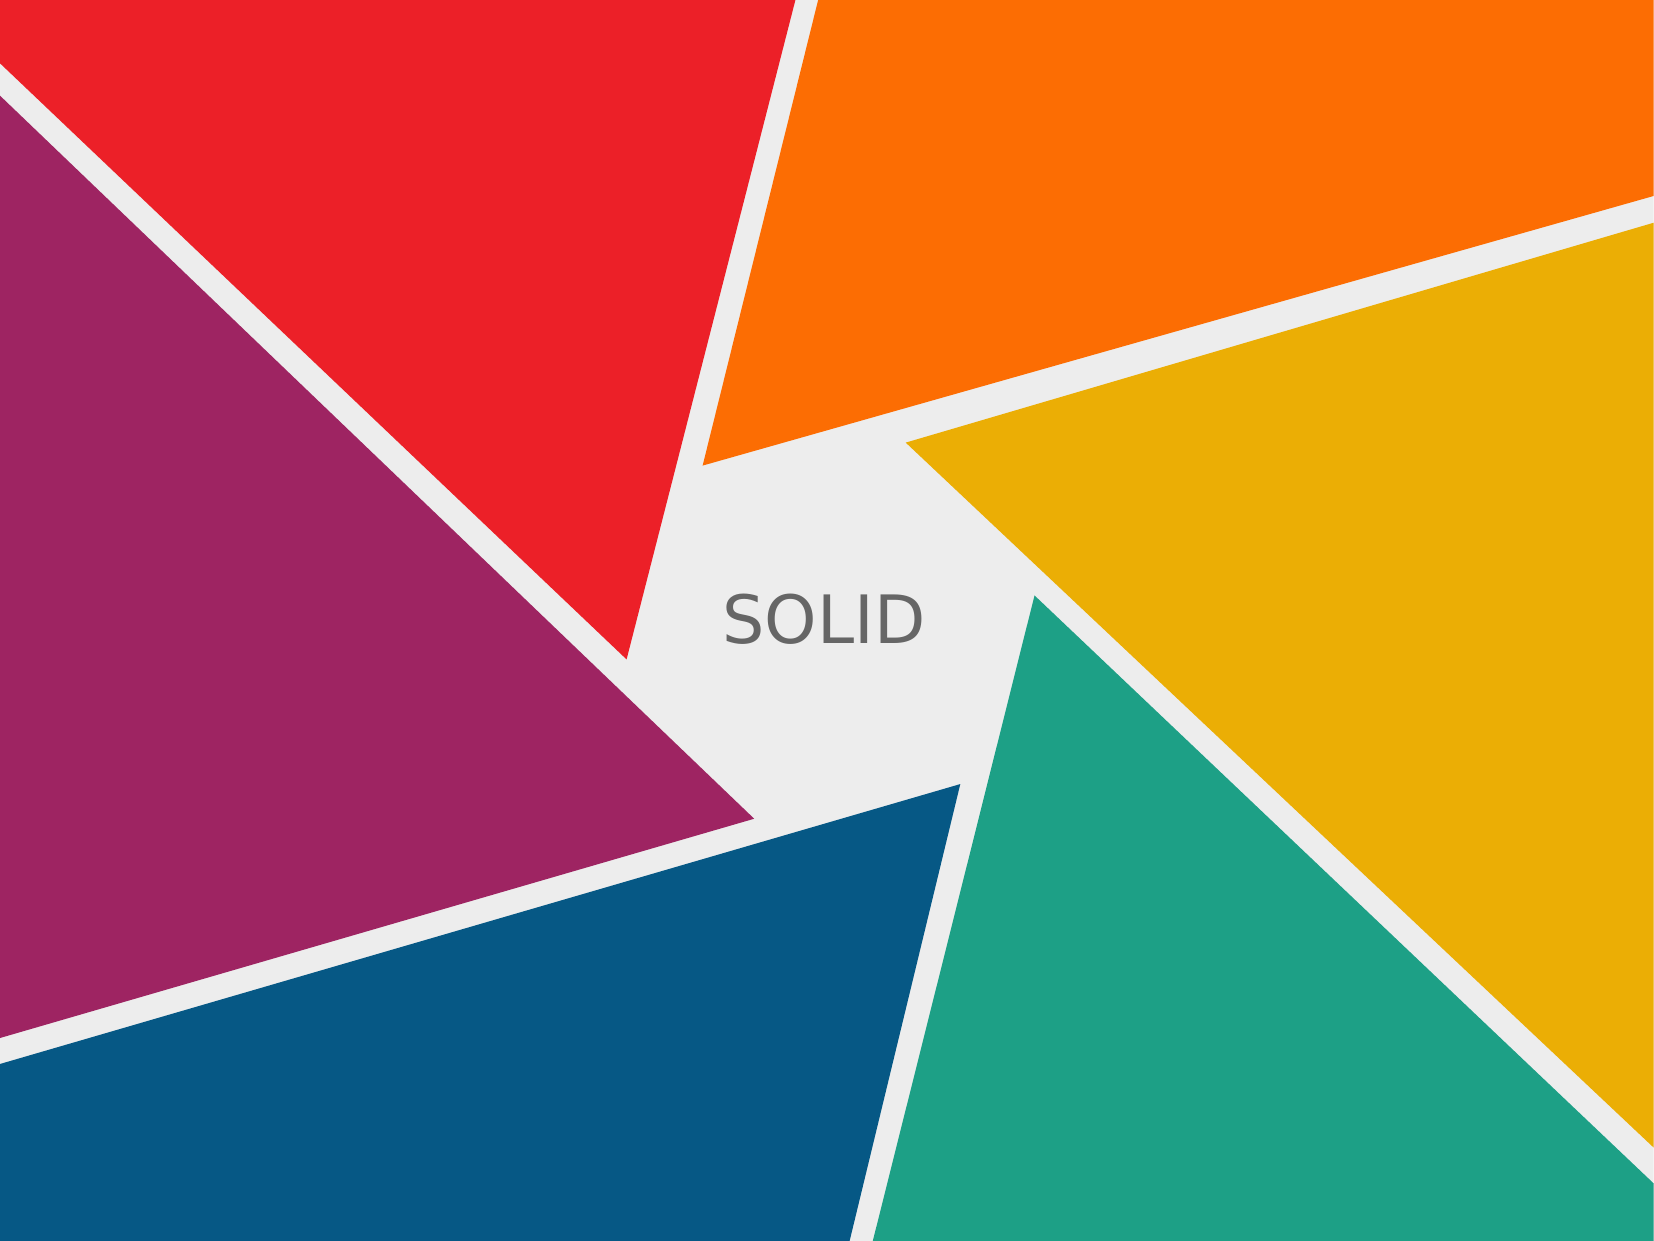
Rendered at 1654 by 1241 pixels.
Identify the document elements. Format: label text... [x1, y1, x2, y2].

subtitle SOLID [614, 418, 1035, 824]
